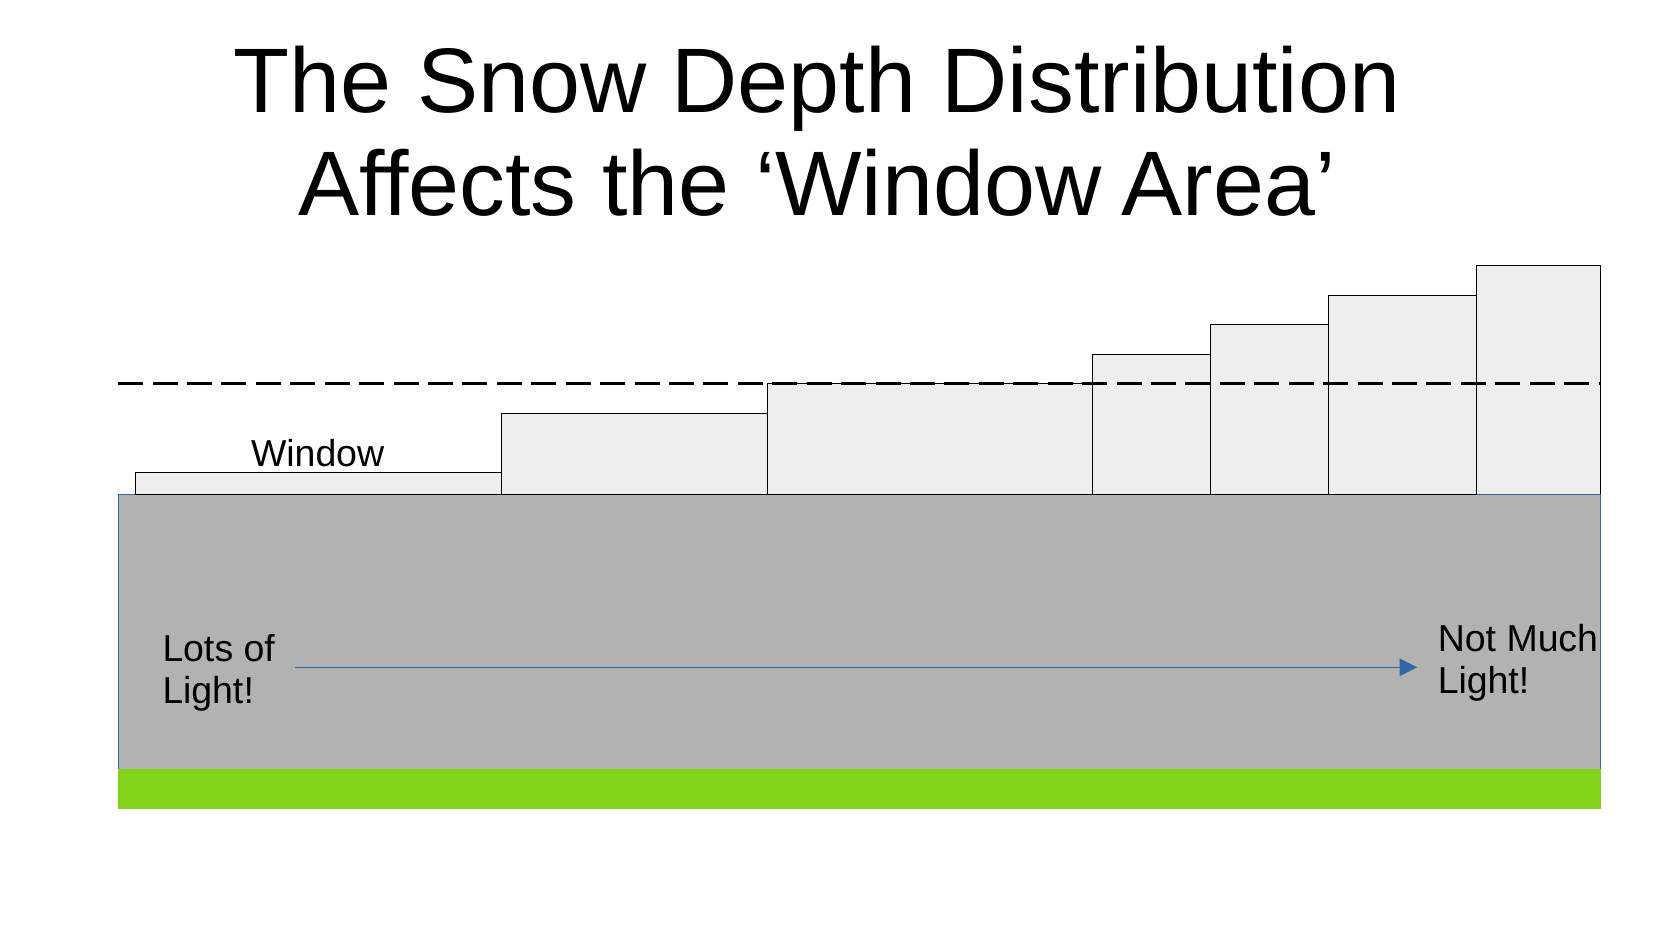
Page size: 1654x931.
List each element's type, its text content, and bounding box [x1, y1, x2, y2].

text_box [118, 265, 1601, 809]
title The Snow Depth Distribution Affects the ‘Window Area’ [94, 29, 1542, 235]
text_box Not Much Light! [1423, 609, 1630, 751]
text_box Lots of Light! [147, 620, 325, 719]
text_box Window [236, 425, 414, 483]
